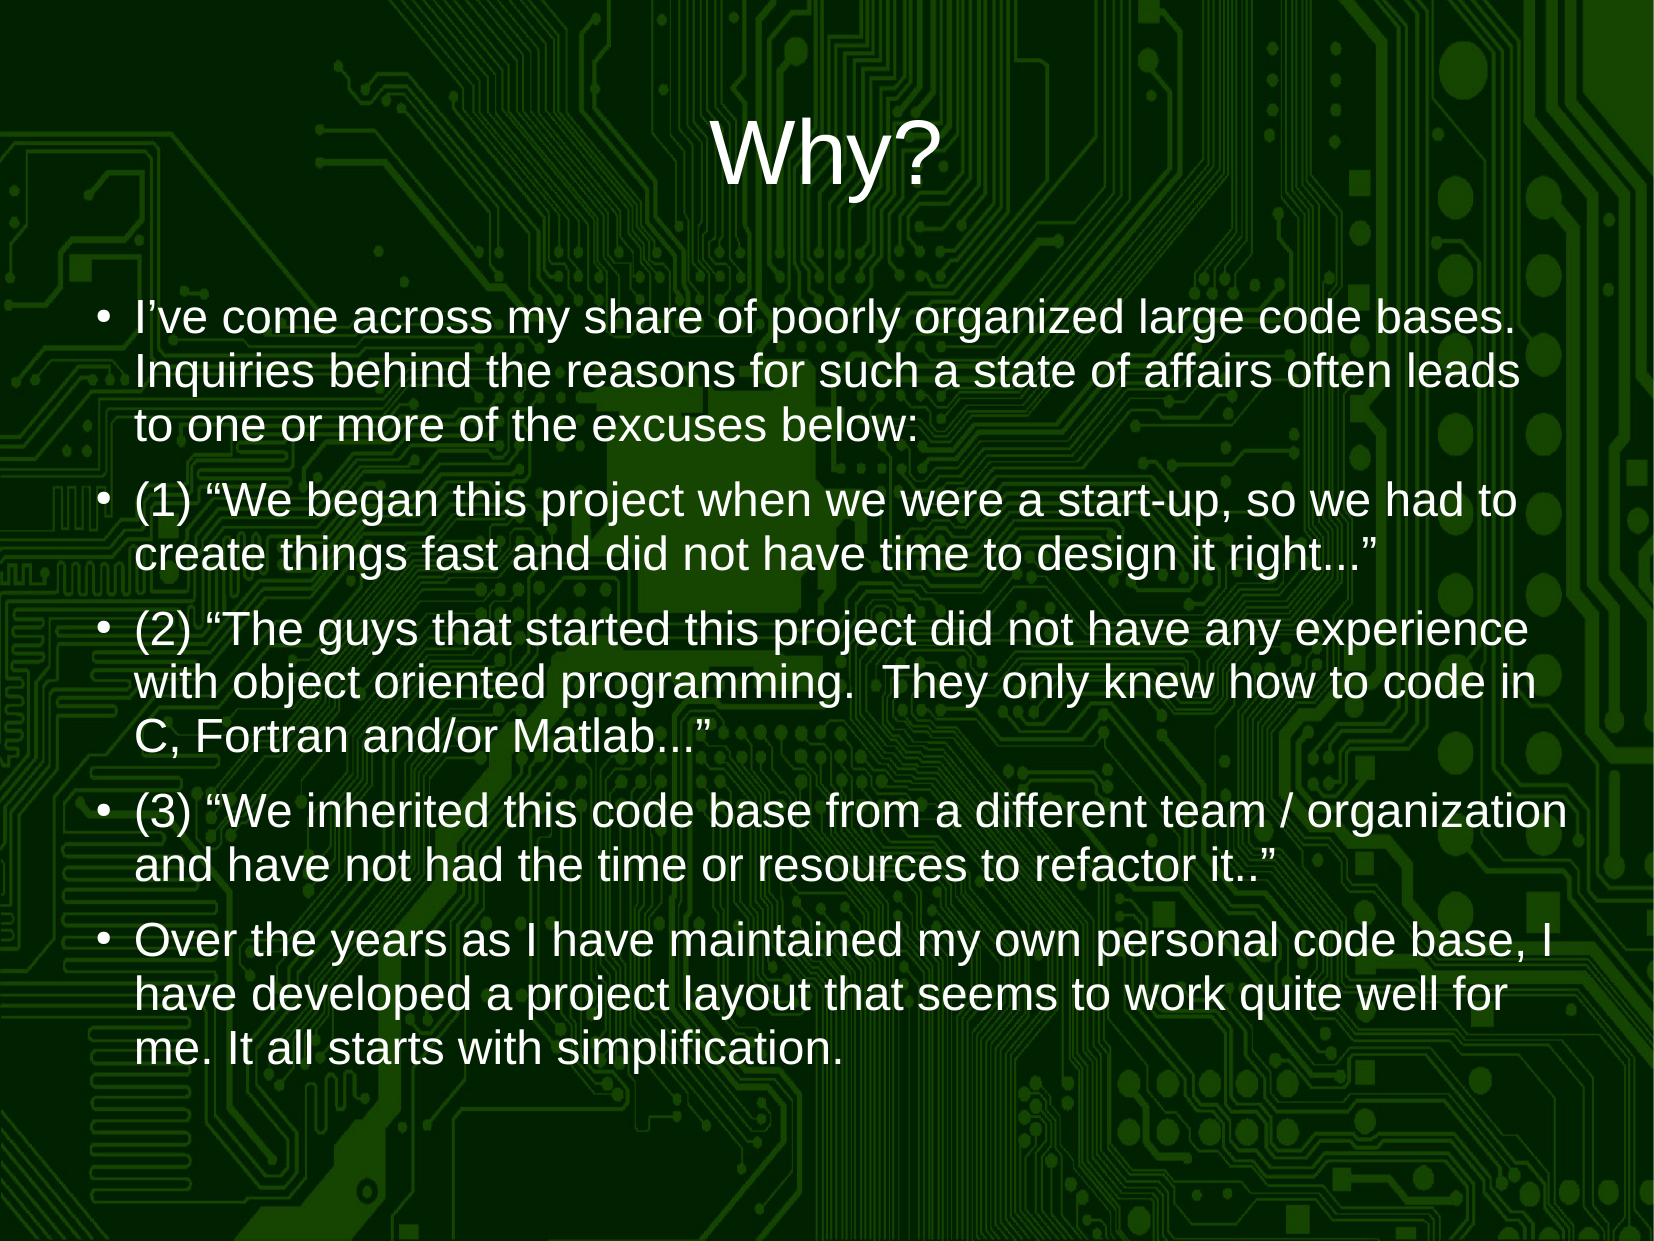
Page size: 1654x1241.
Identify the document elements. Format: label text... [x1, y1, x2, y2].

picture [0, 0, 1654, 1241]
list I’ve come across my share of poorly organized large code bases. Inquiries behind the reasons for such a state of affairs often leads to one or more of the excuses below: (1) “We began this project when we were a start-up, so we had to create things fast and did not have time to design it right...” (2) “The guys that started this project did not have any experience with object oriented programming. They only knew how to code in C, Fortran and/or Matlab...” (3) “We inherited this code base from a different team / organization and have not had the time or resources to refactor it..” Over the years as I have maintained my own personal code base, I have developed a project layout that seems to work quite well for me. It all starts with simplification. [82, 290, 1571, 1126]
title Why? [82, 49, 1571, 257]
